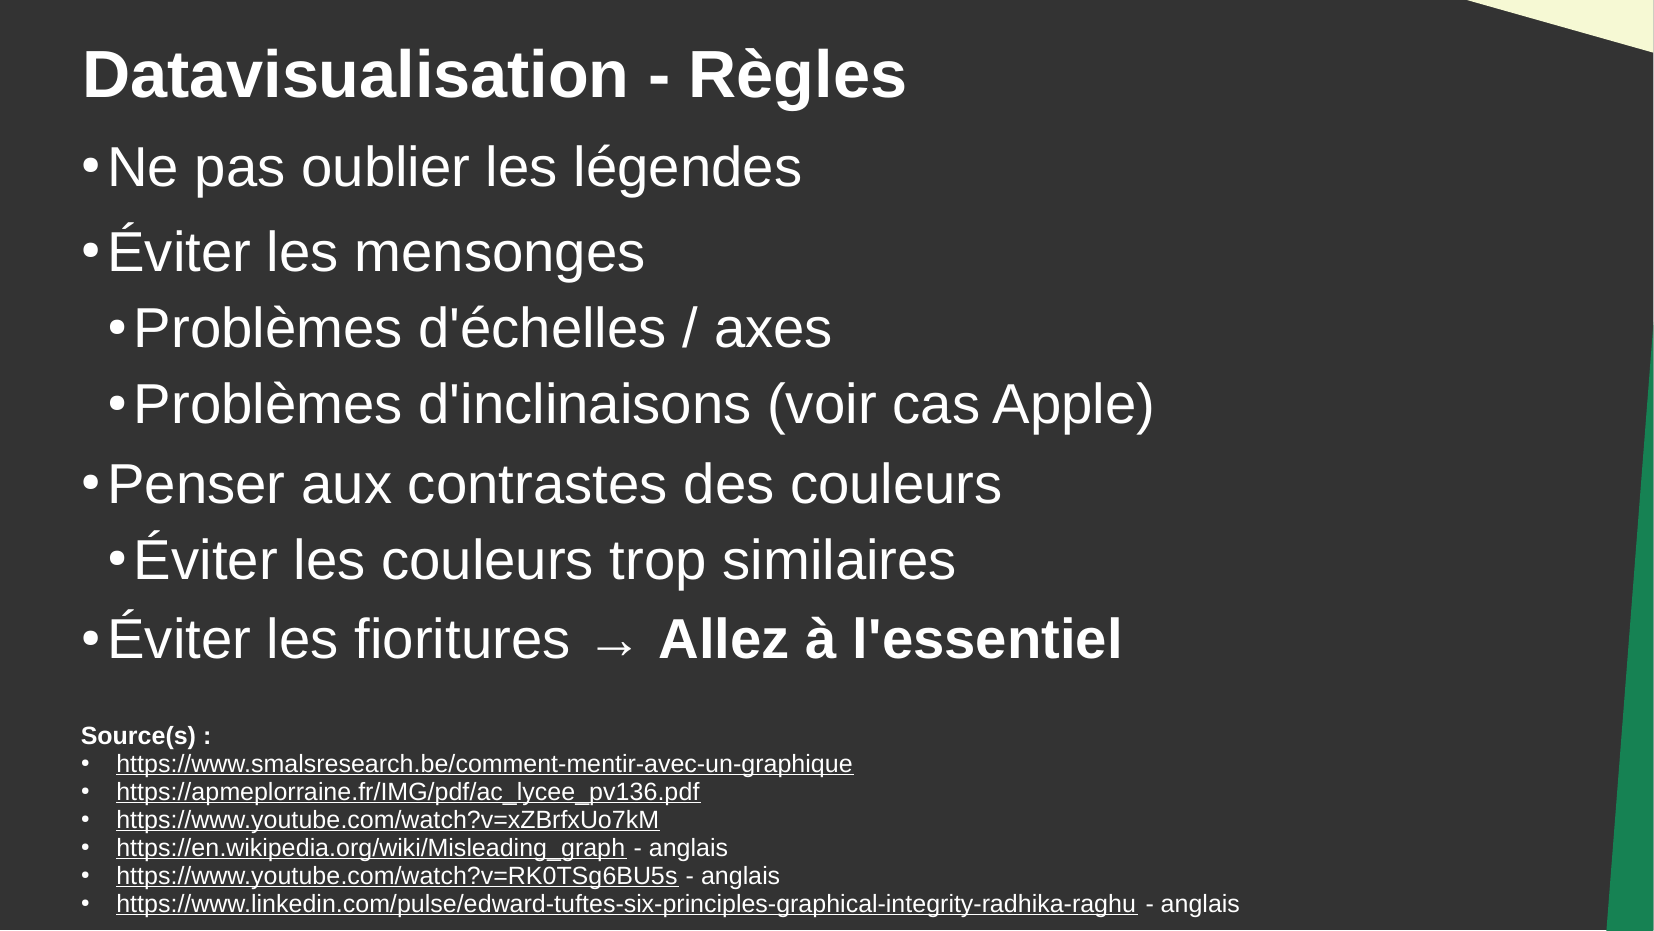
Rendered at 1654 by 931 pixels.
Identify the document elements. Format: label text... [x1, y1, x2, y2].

text_box [1606, 315, 1654, 931]
text_box Source(s) : https://www.smalsresearch.be/comment-mentir-avec-un-graphique https://apmeplorraine.fr/IMG/pdf/ac_lycee_pv136.pdf https://www.youtube.com/watch?v=xZBrfxUo7kM https://en.wikipedia.org/wiki/Misleading_graph - anglais https://www.youtube.com/watch?v=RK0TSg6BU5s - anglais https://www.linkedin.com/pulse/edward-tuftes-six-principles-graphical-integrity-radhika-raghu - anglais [66, 714, 1483, 926]
title Datavisualisation - Règles [82, 37, 1571, 122]
text_box [1466, 0, 1654, 53]
list Ne pas oublier les légendes Éviter les mensonges Problèmes d'échelles / axes Problèmes d'inclinaisons (voir cas Apple) Penser aux contrastes des couleurs Éviter les couleurs trop similaires Éviter les fioritures → Allez à l'essentiel [80, 135, 1560, 674]
